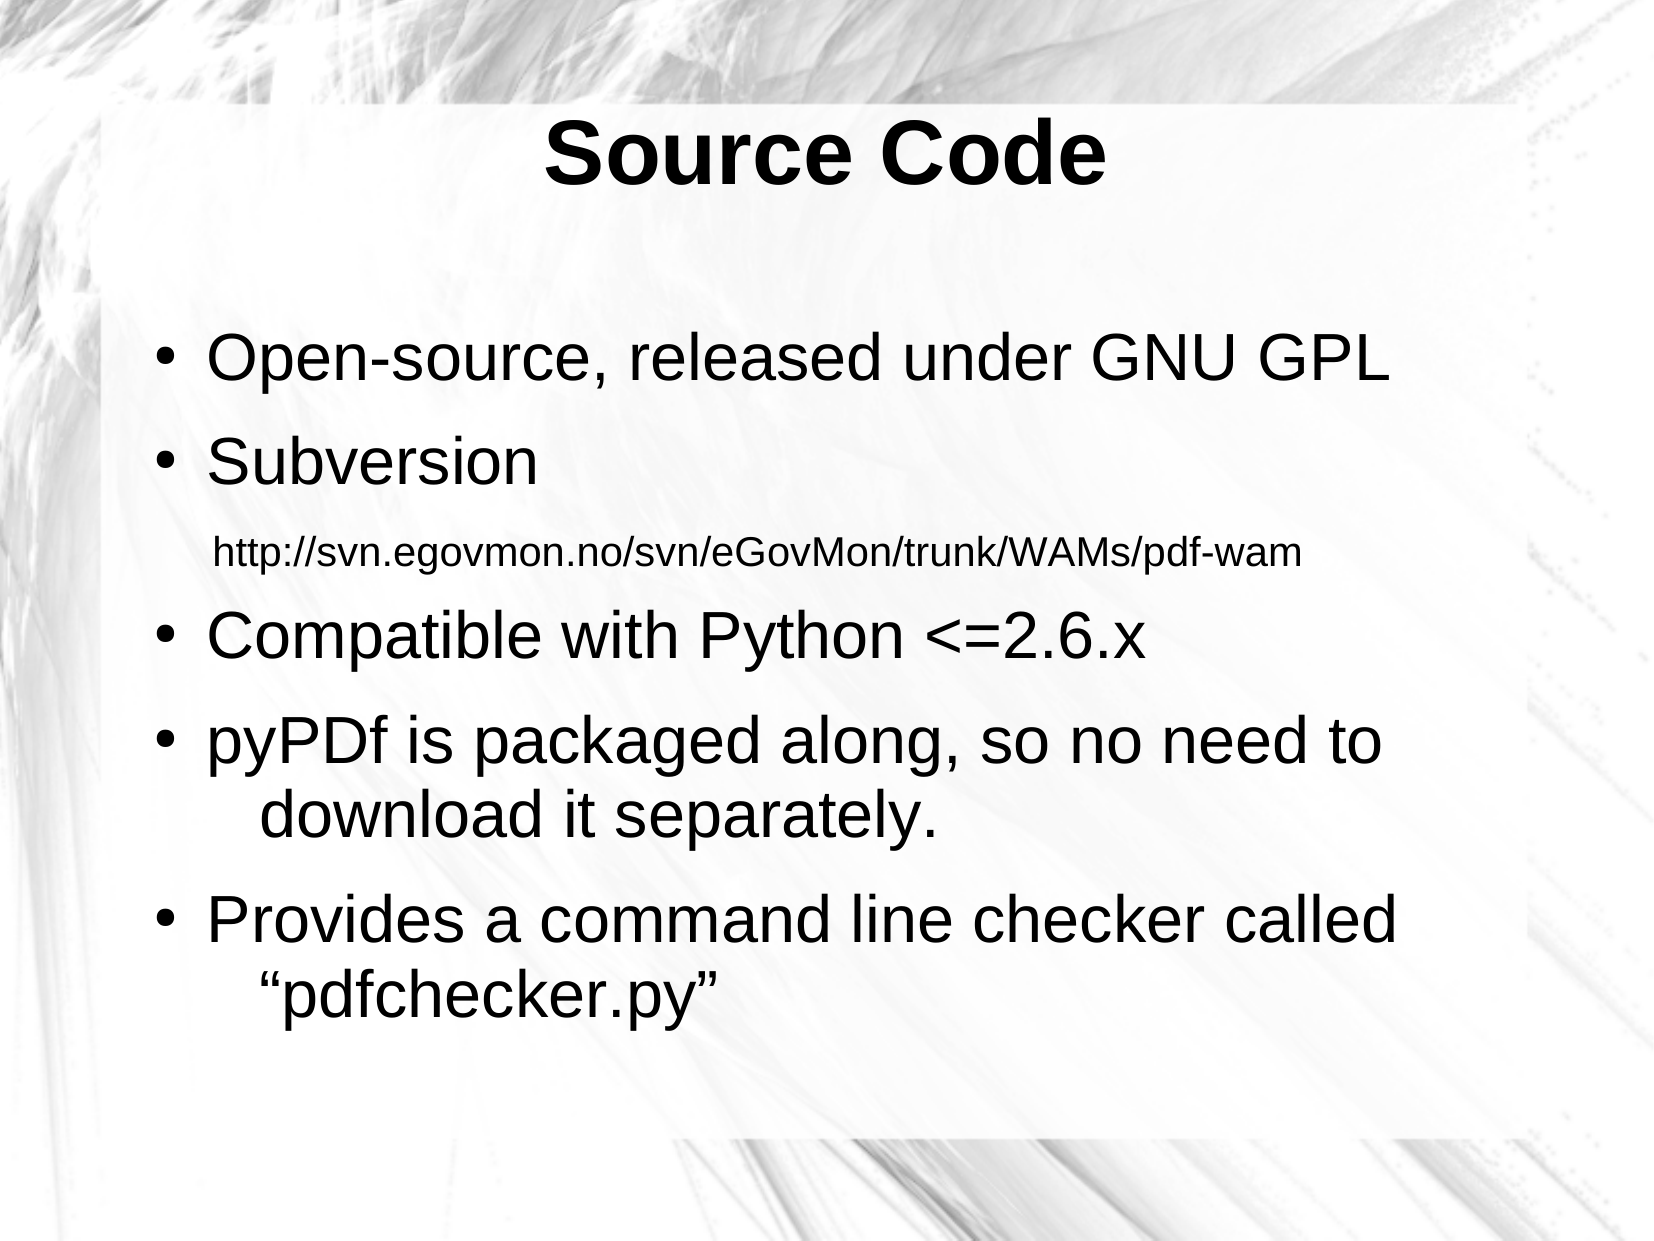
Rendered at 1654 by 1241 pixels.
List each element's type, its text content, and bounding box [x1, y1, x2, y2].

title Source Code [82, 56, 1571, 250]
picture [0, 0, 1654, 1241]
list Open-source, released under GNU GPL Subversion http://svn.egovmon.no/svn/eGovMon/trunk/WAMs/pdf-wam Compatible with Python <=2.6.x pyPDf is packaged along, so no need to download it separately. Provides a command line checker called “pdfchecker.py” [118, 319, 1571, 1032]
